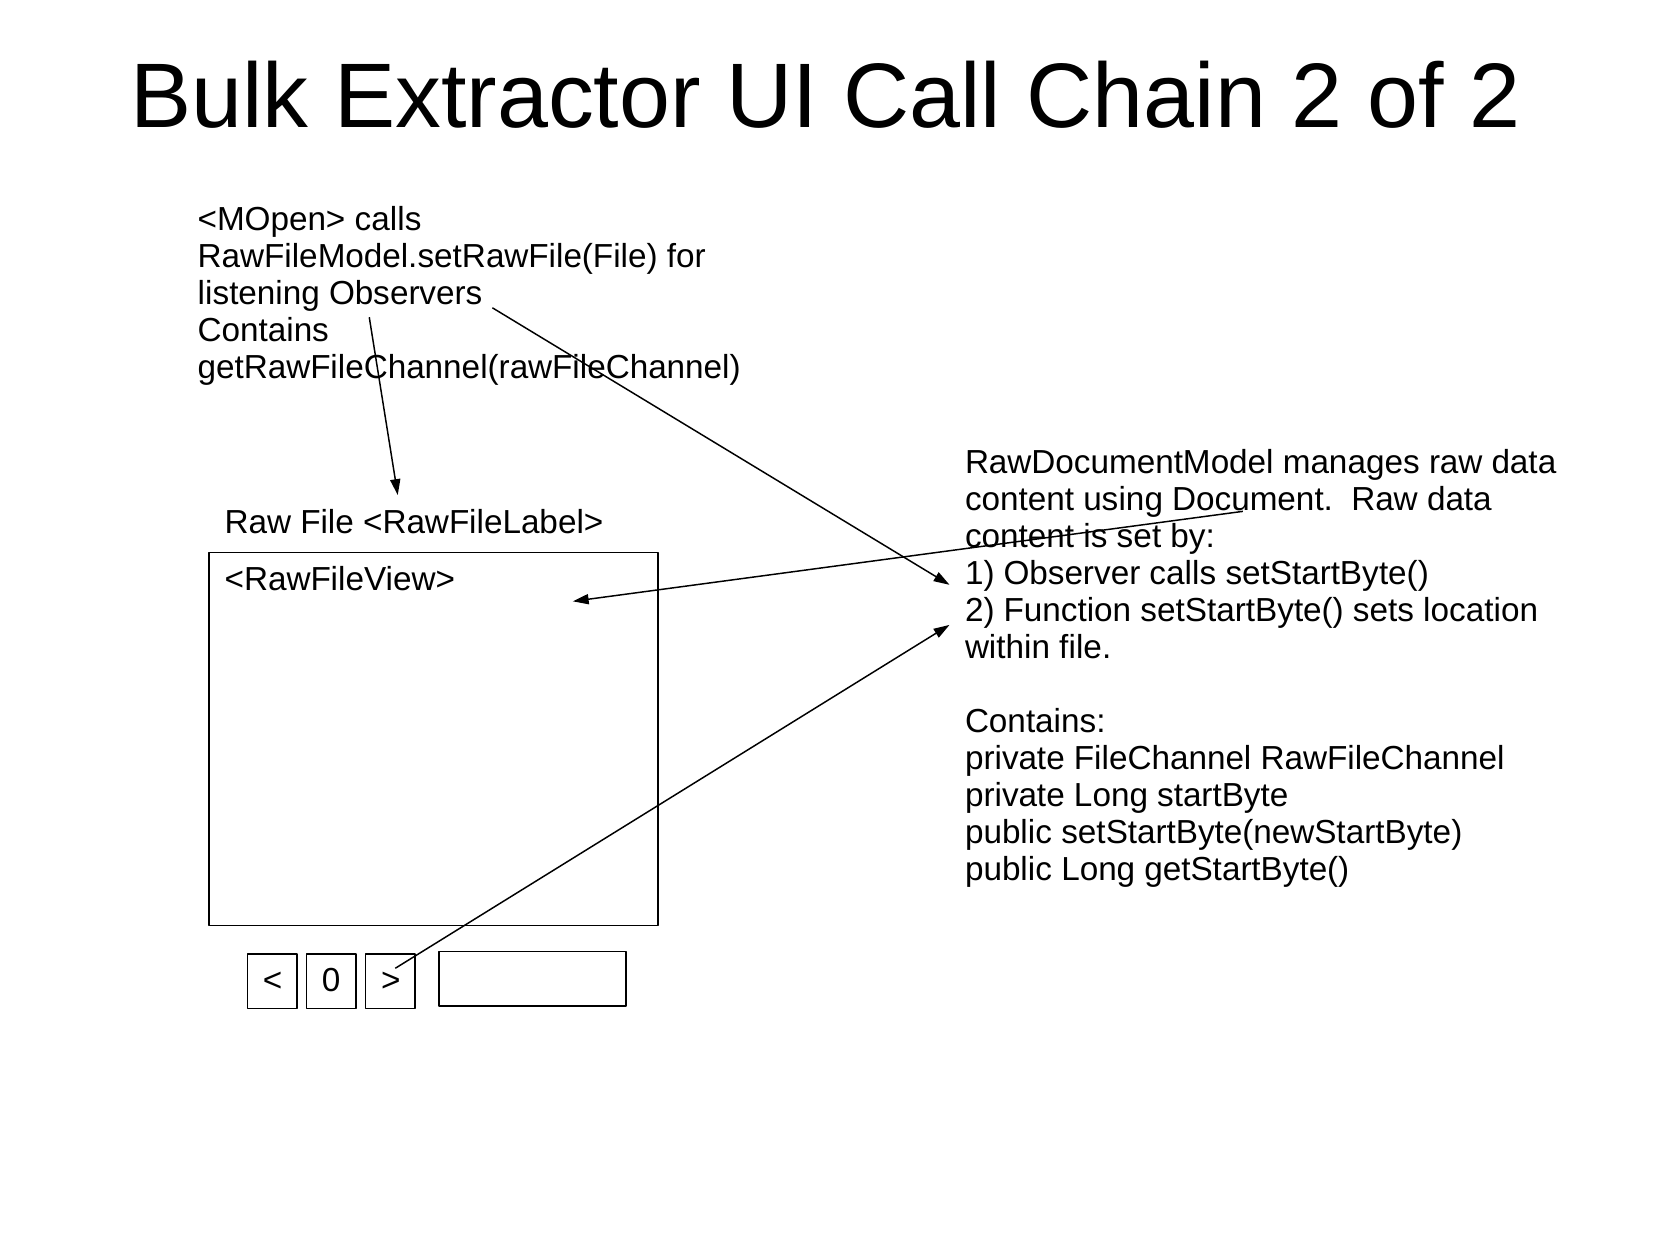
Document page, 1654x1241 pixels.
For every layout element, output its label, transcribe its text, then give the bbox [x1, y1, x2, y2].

title Bulk Extractor UI Call Chain 2 of 2 [82, 0, 1571, 193]
text_box > [365, 953, 416, 1009]
text_box <RawFileView> [209, 552, 659, 926]
text_box < [247, 953, 298, 1009]
text_box <RawFileView> [467, 807, 659, 926]
text_box Raw File <RawFileLabel> [209, 494, 552, 553]
text_box <MOpen> calls RawFileModel.setRawFile(File) for listening Observers Contains getRawFileChannel(rawFileChannel) [182, 192, 779, 375]
text_box 0 [306, 953, 357, 1009]
text_box RawDocumentModel manages raw data content using Document. Raw data content is set by: 1) Observer calls setStartByte() 2) Function setStartByte() sets location within file. Contains: private FileChannel RawFileChannel private Long startByte public setStartByte(newStartByte) public Long getStartByte() [949, 435, 1598, 867]
